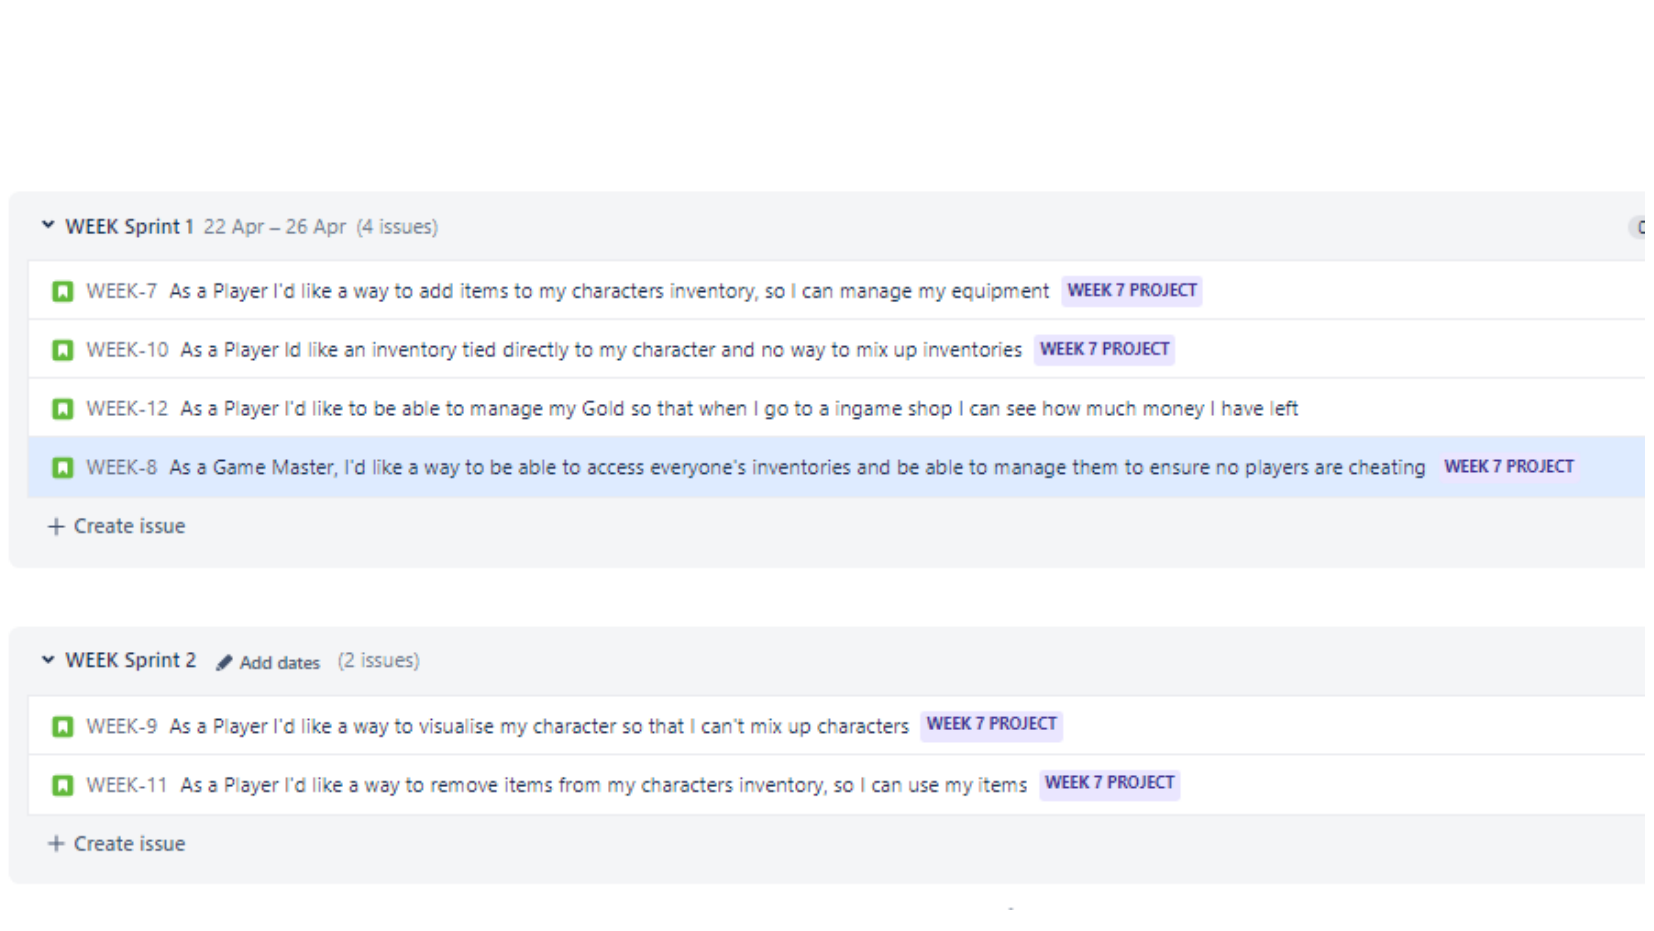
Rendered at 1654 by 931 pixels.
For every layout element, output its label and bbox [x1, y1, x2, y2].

picture [0, 190, 1645, 910]
